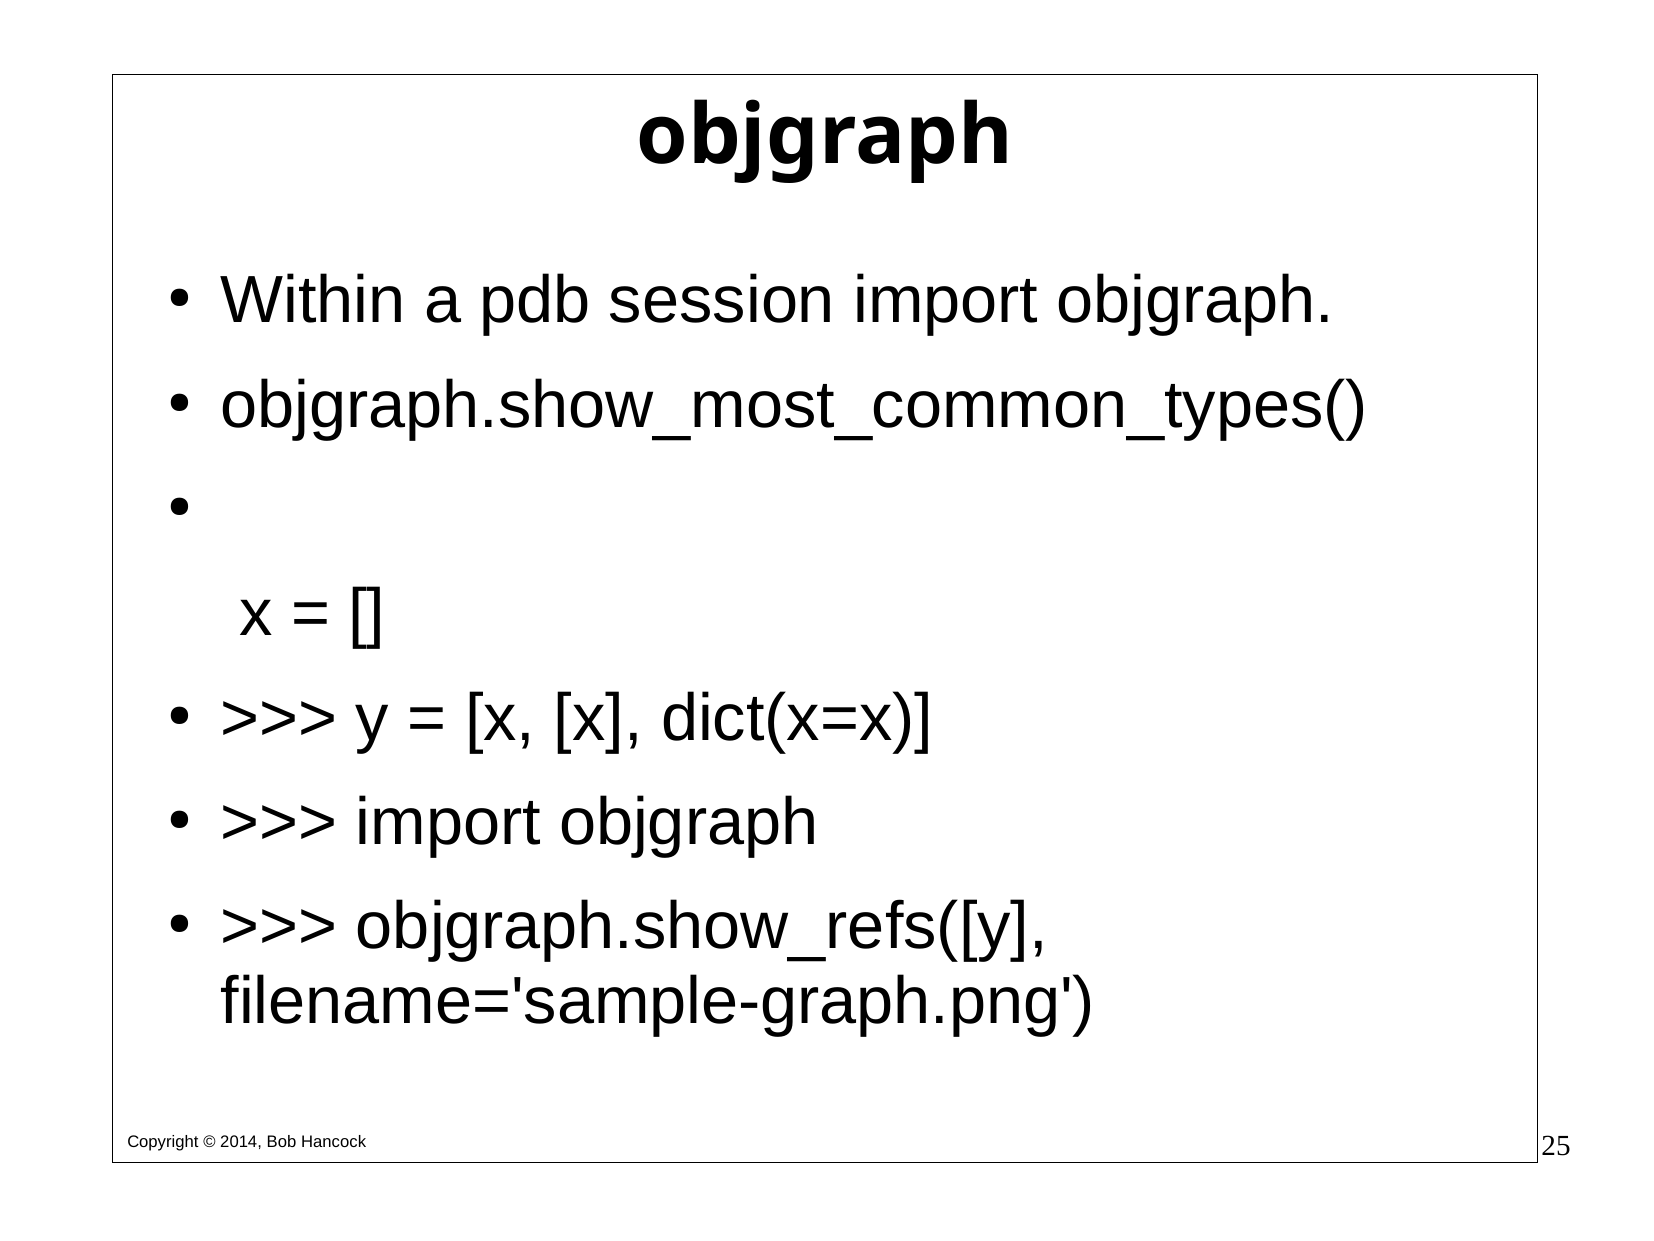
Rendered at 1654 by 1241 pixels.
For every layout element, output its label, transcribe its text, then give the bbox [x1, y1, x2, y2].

title objgraph [112, 75, 1538, 188]
text_box Copyright © 2014, Bob Hancock [112, 1125, 382, 1159]
list Within a pdb session import objgraph. objgraph.show_most_common_types() x = [] >>> y = [x, [x], dict(x=x)] >>> import objgraph >>> objgraph.show_refs([y], filename='sample-graph.png') [150, 262, 1501, 1126]
